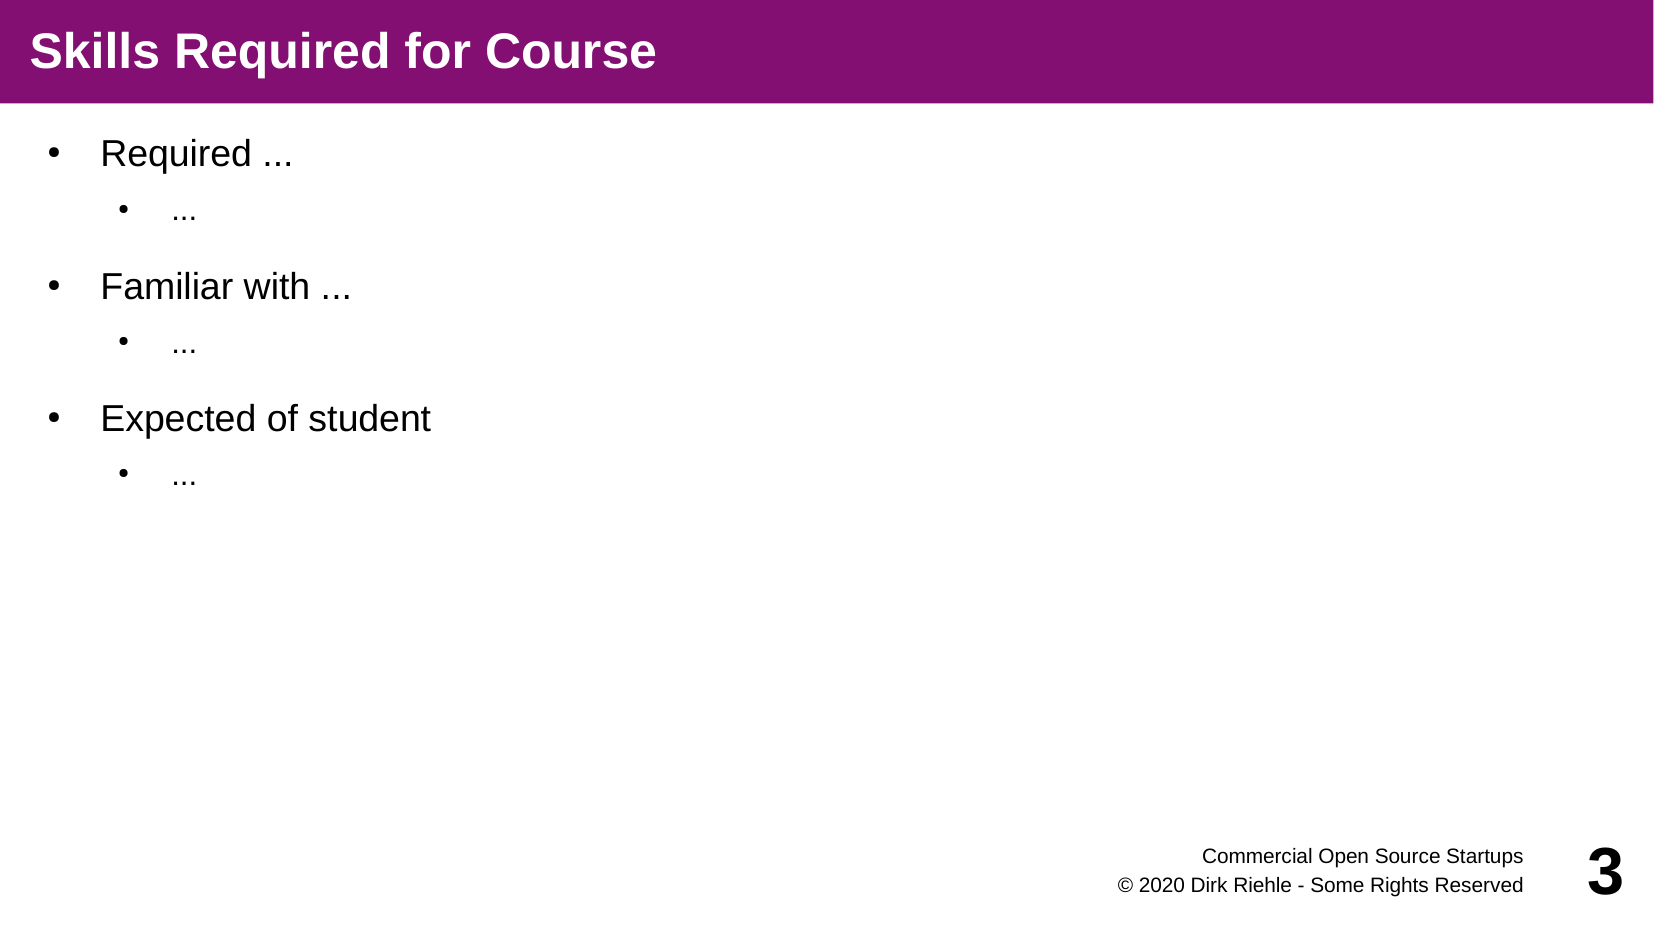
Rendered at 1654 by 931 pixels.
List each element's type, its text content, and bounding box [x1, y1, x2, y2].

list Required ... ... Familiar with ... ... Expected of student ... [29, 132, 1625, 813]
title Skills Required for Course [0, 0, 1654, 104]
